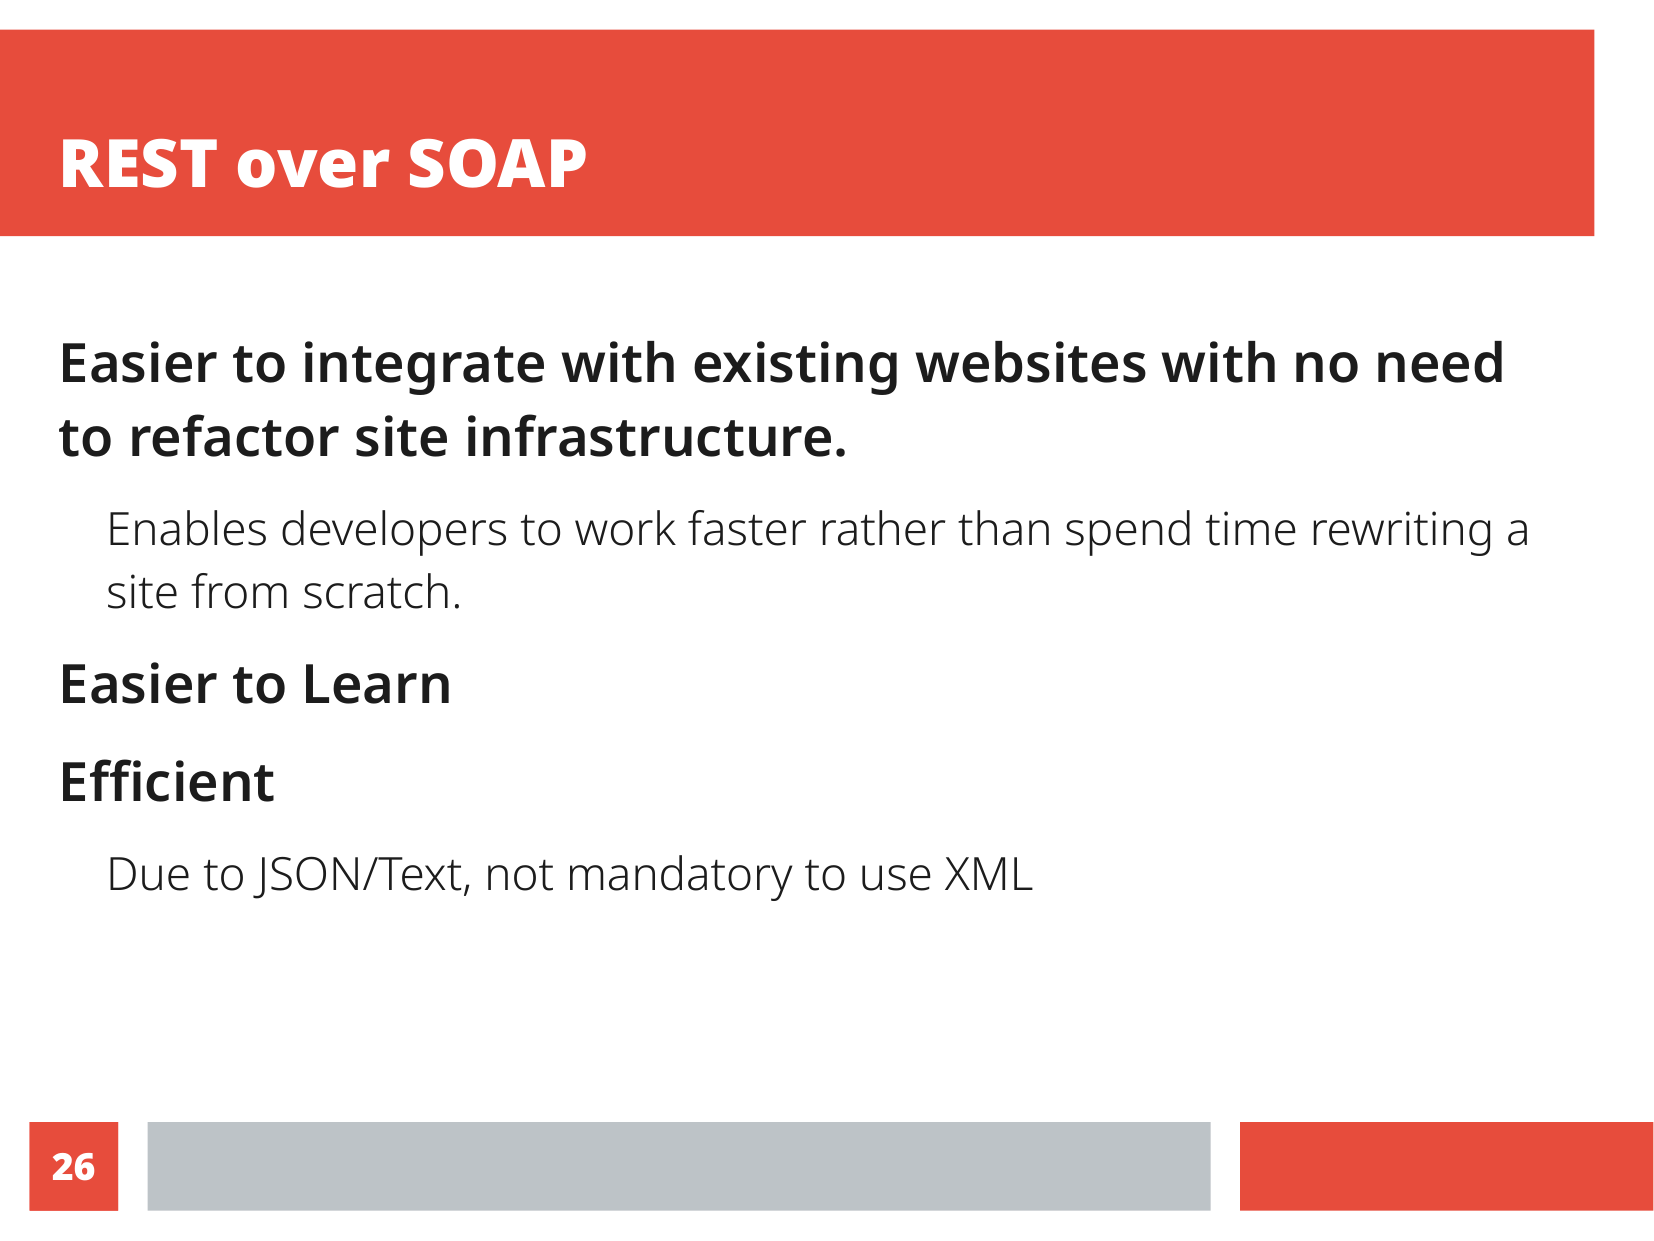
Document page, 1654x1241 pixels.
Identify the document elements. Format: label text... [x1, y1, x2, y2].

title REST over SOAP [59, 59, 1595, 207]
list Easier to integrate with existing websites with no need to refactor site infrastructure. Enables developers to work faster rather than spend time rewriting a site from scratch. Easier to Learn Efficient Due to JSON/Text, not mandatory to use XML [59, 324, 1565, 1093]
